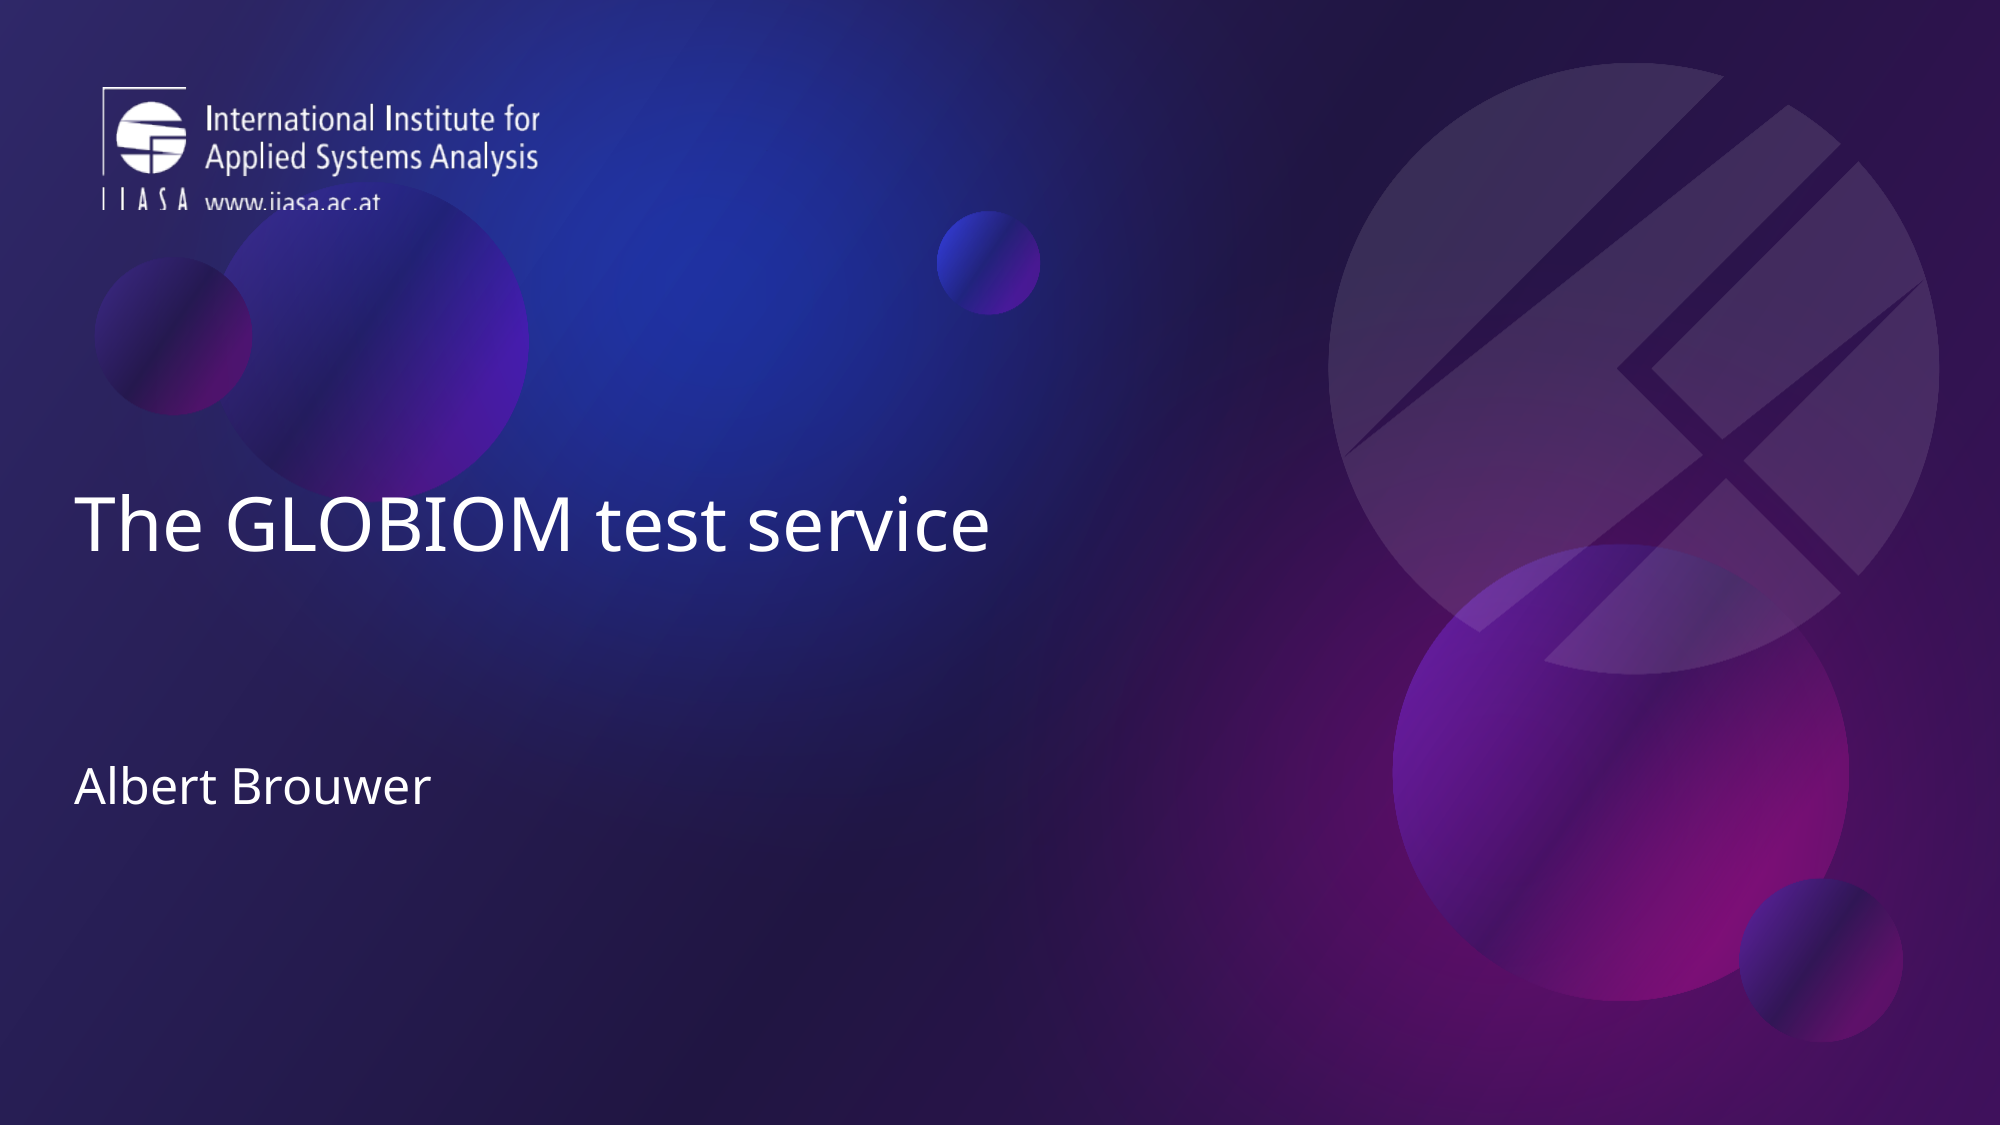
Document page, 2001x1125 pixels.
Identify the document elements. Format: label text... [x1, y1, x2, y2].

title The GLOBIOM test service [59, 369, 1644, 576]
subtitle Albert Brouwer [59, 608, 1404, 778]
picture [0, 0, 2000, 1125]
